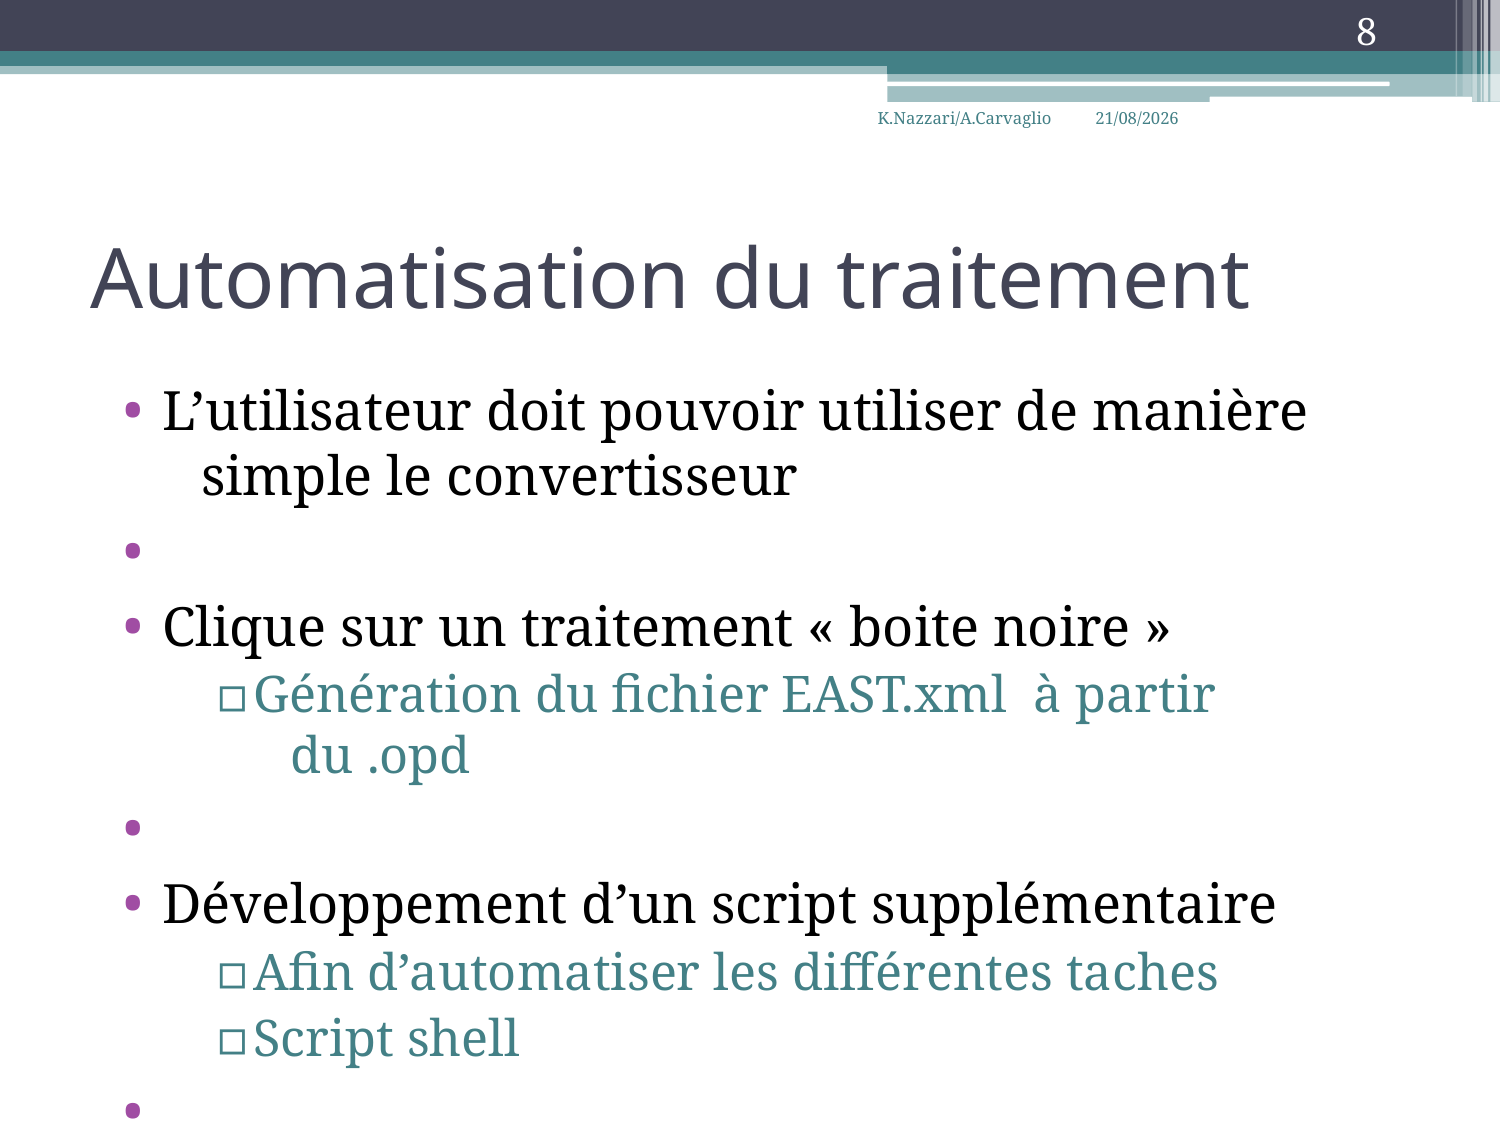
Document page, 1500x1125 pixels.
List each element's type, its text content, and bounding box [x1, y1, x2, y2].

title Automatisation du traitement [75, 187, 1426, 363]
text_box K.Nazzari/A.Carvaglio [862, 100, 1081, 176]
text_box [1081, 100, 1238, 176]
text_box 9 [1341, 0, 1467, 61]
list L’utilisateur doit pouvoir utiliser de manière simple le convertisseur Clique sur un traitement « boite noire » Génération du fichier EAST.xml à partir du .opd Développement d’un script supplémentaire Afin d’automatiser les différentes taches Script shell [75, 368, 1426, 1079]
